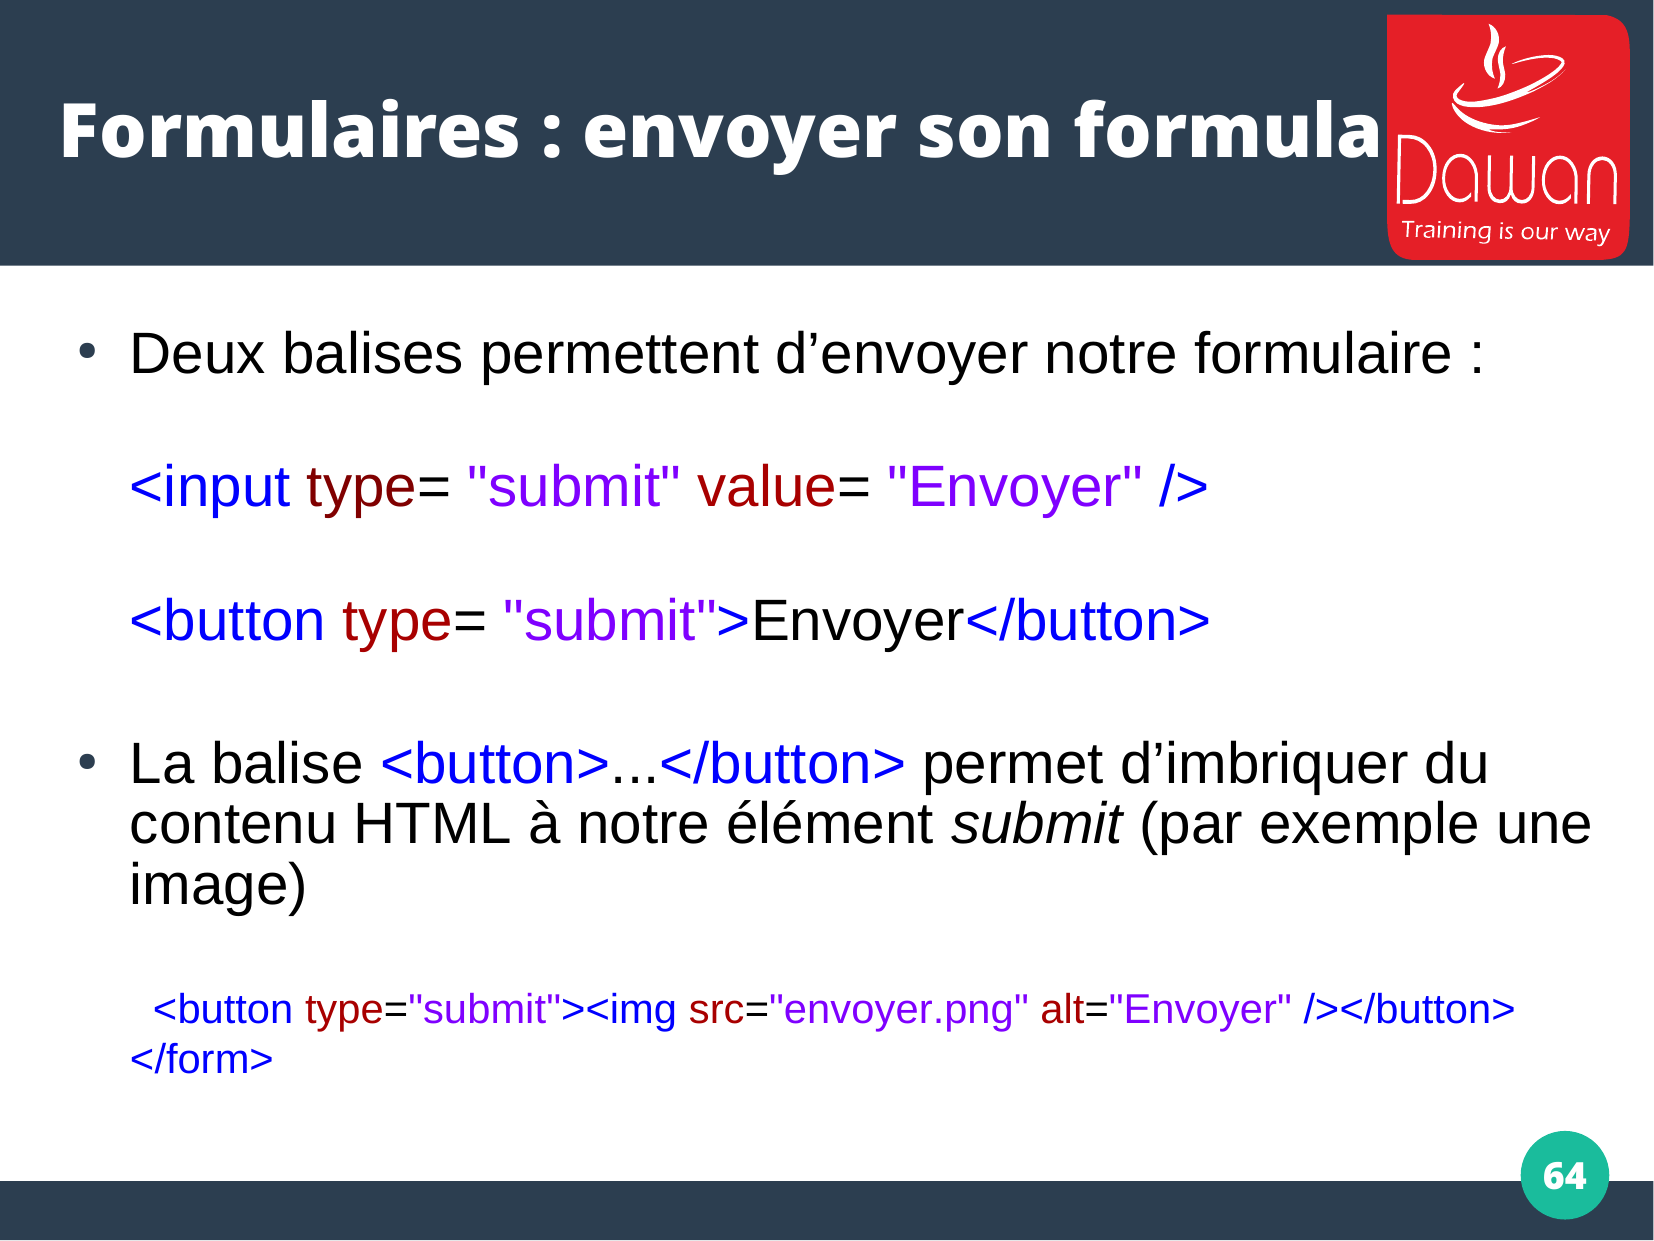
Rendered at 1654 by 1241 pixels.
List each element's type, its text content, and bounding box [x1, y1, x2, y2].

picture [1387, 14, 1630, 260]
list Deux balises permettent d’envoyer notre formulaire : <input type= "submit" value= "Envoyer" /> <button type= "submit">Envoyer</button> La balise <button>...</button> permet d’imbriquer du contenu HTML à notre élément submit (par exemple une image) <button type="submit"><img src="envoyer.png" alt="Envoyer" /></button> </form> [59, 324, 1595, 1152]
title Formulaires : envoyer son formulaire [59, 49, 1387, 207]
